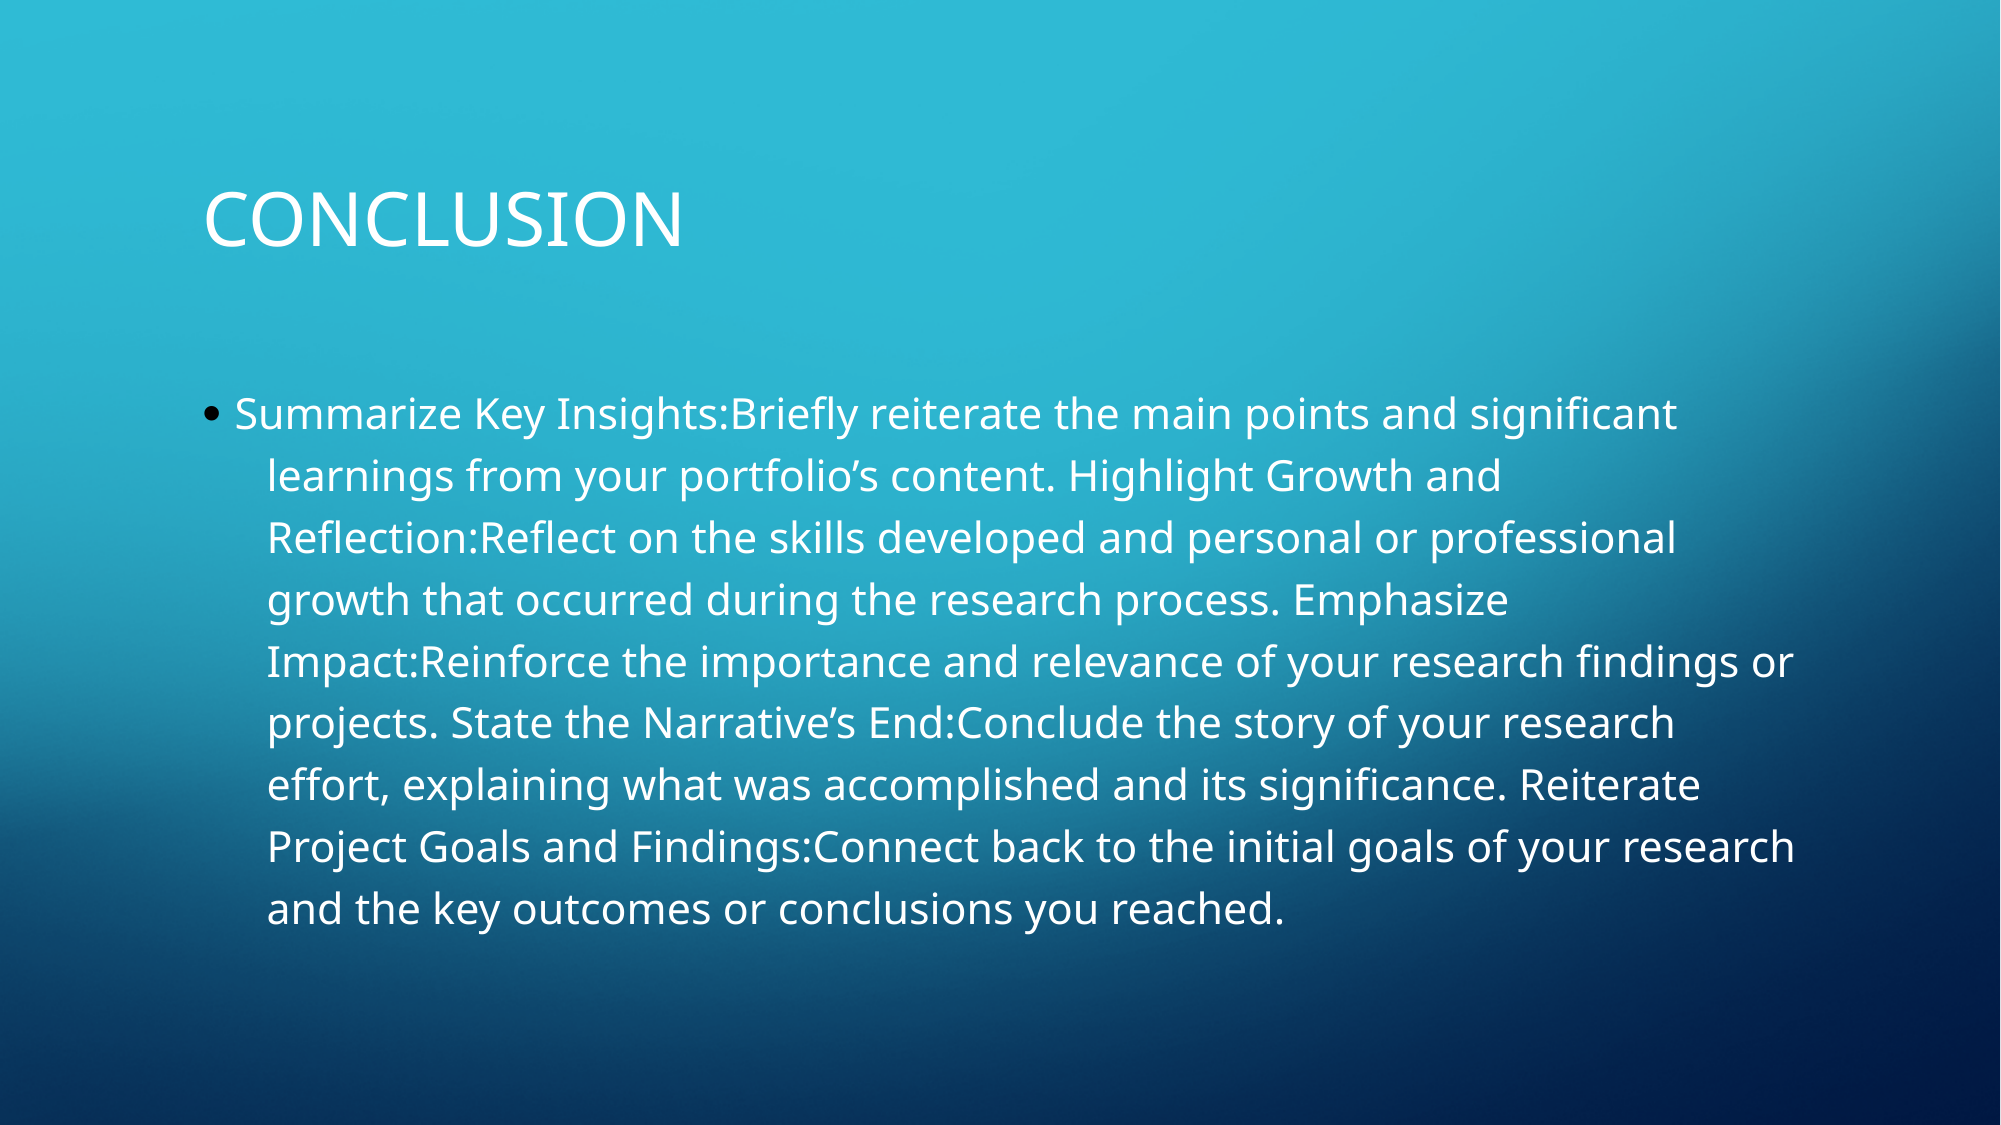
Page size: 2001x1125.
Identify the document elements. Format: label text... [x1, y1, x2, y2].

title COnclusion [187, 101, 1813, 344]
list Summarize Key Insights:Briefly reiterate the main points and significant learnings from your portfolio’s content. Highlight Growth and Reflection:Reflect on the skills developed and personal or professional growth that occurred during the research process. Emphasize Impact:Reinforce the importance and relevance of your research findings or projects. State the Narrative’s End:Conclude the story of your research effort, explaining what was accomplished and its significance. Reiterate Project Goals and Findings:Connect back to the initial goals of your research and the key outcomes or conclusions you reached. [187, 369, 1813, 951]
